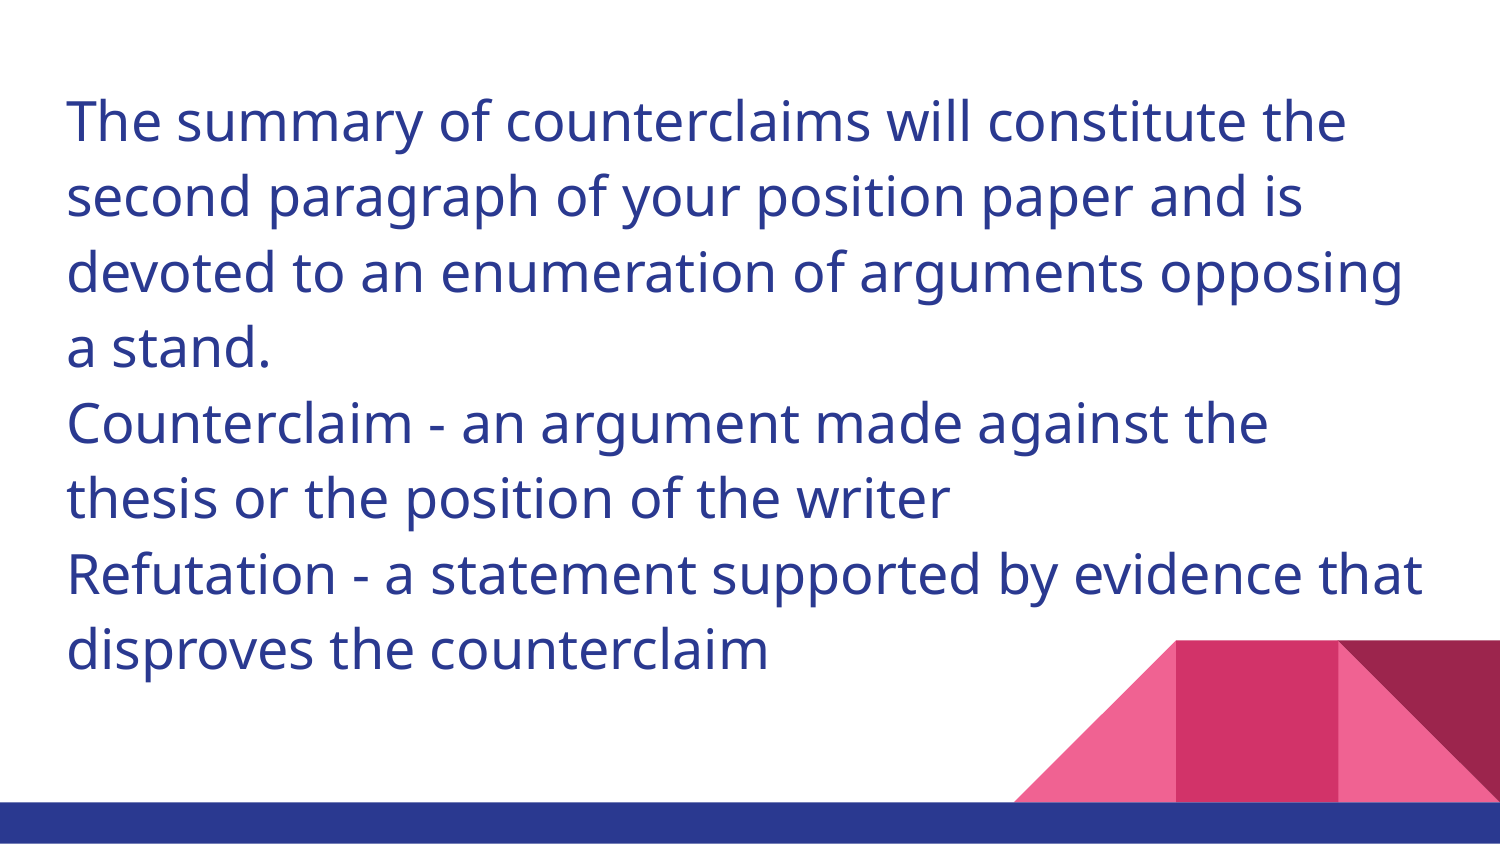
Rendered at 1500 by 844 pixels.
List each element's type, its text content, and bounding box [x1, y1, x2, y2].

title The summary of counterclaims will constitute the second paragraph of your position paper and is devoted to an enumeration of arguments opposing a stand. Counterclaim - an argument made against the thesis or the position of the writer Refutation - a statement supported by evidence that disproves the counterclaim [51, 67, 1449, 707]
